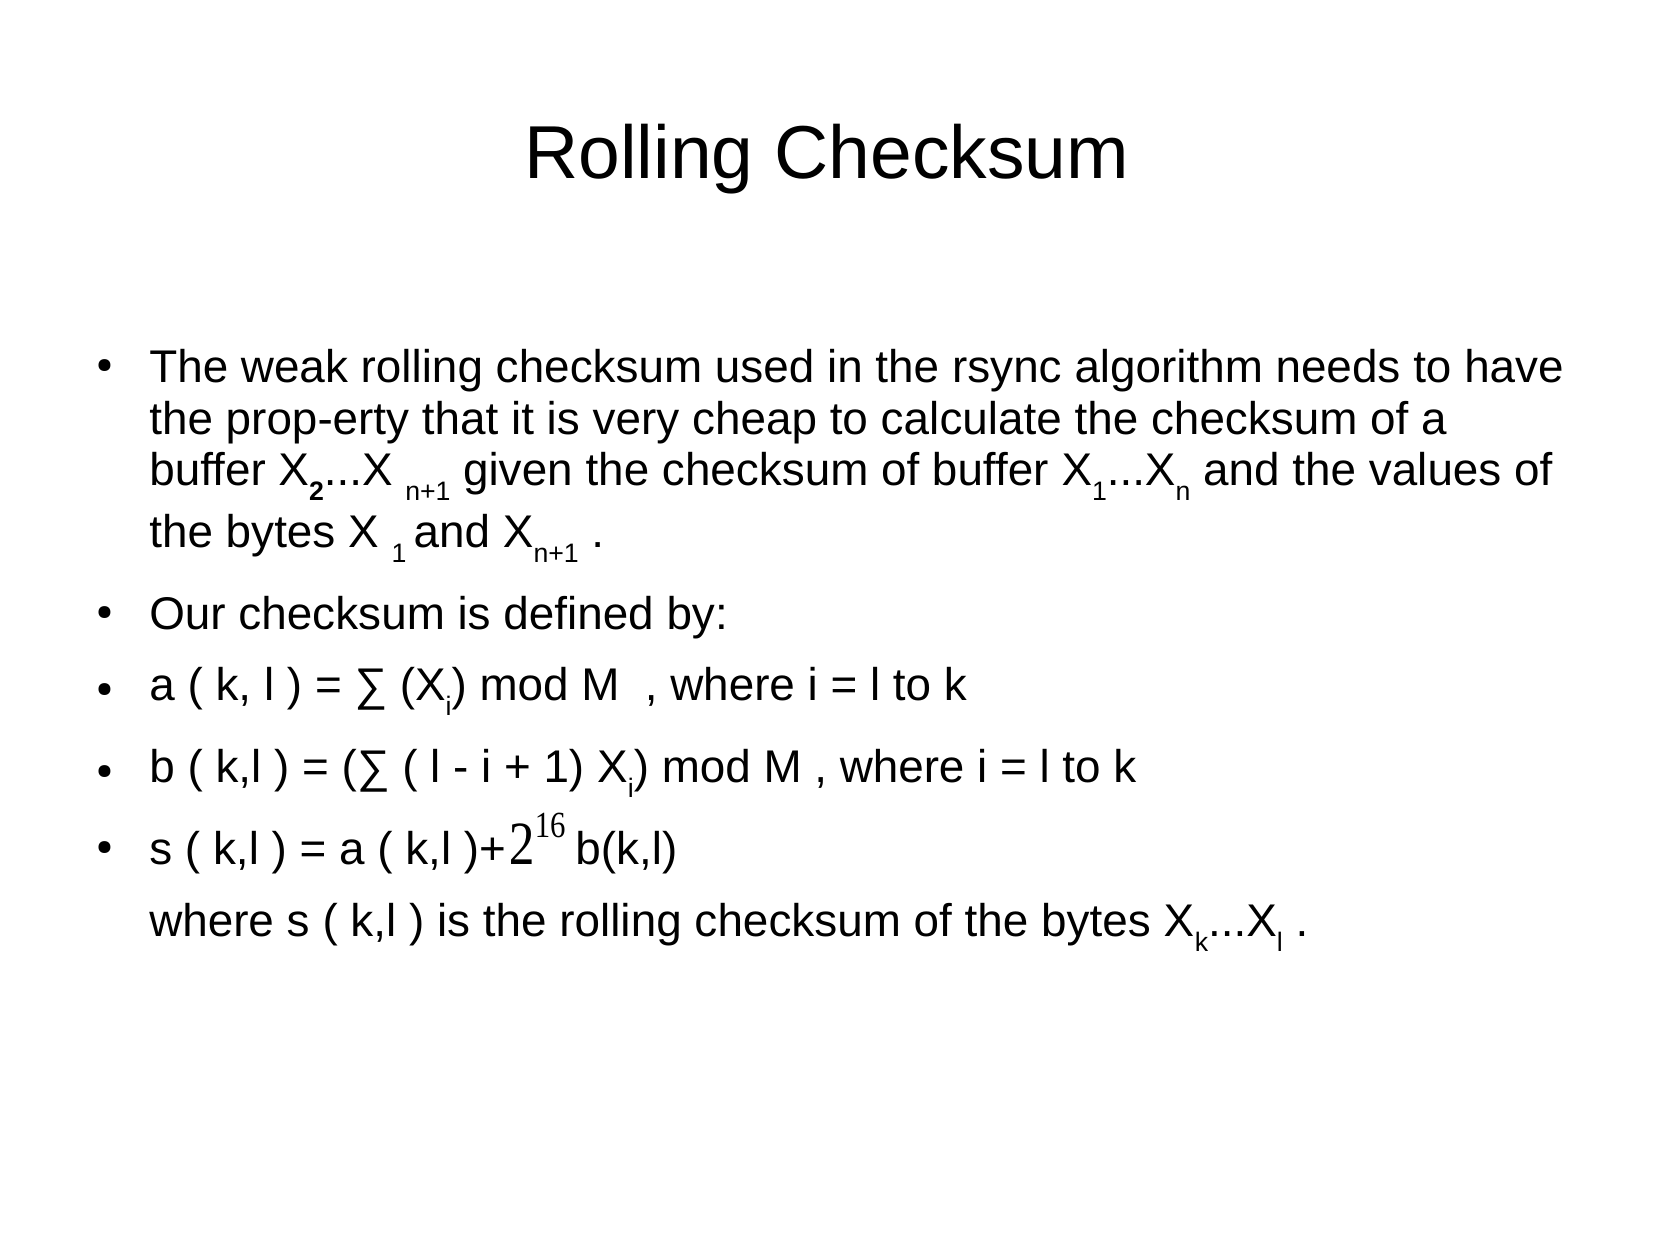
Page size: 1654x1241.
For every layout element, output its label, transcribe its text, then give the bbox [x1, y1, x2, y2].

title Rolling Checksum [82, 49, 1571, 257]
list The weak rolling checksum used in the rsync algorithm needs to have the prop-erty that it is very cheap to calculate the checksum of a buffer X2...X n+1 given the checksum of buffer X1...Xn and the values of the bytes X 1 and Xn+1 . Our checksum is defined by: a ( k, l ) = ∑ (Xi) mod M , where i = l to k b ( k,l ) = (∑ ( l - i + 1) Xi) mod M , where i = l to k s ( k,l ) = a ( k,l )+ b(k,l) where s ( k,l ) is the rolling checksum of the bytes Xk...Xl . [78, 269, 1567, 990]
chart [496, 803, 579, 880]
